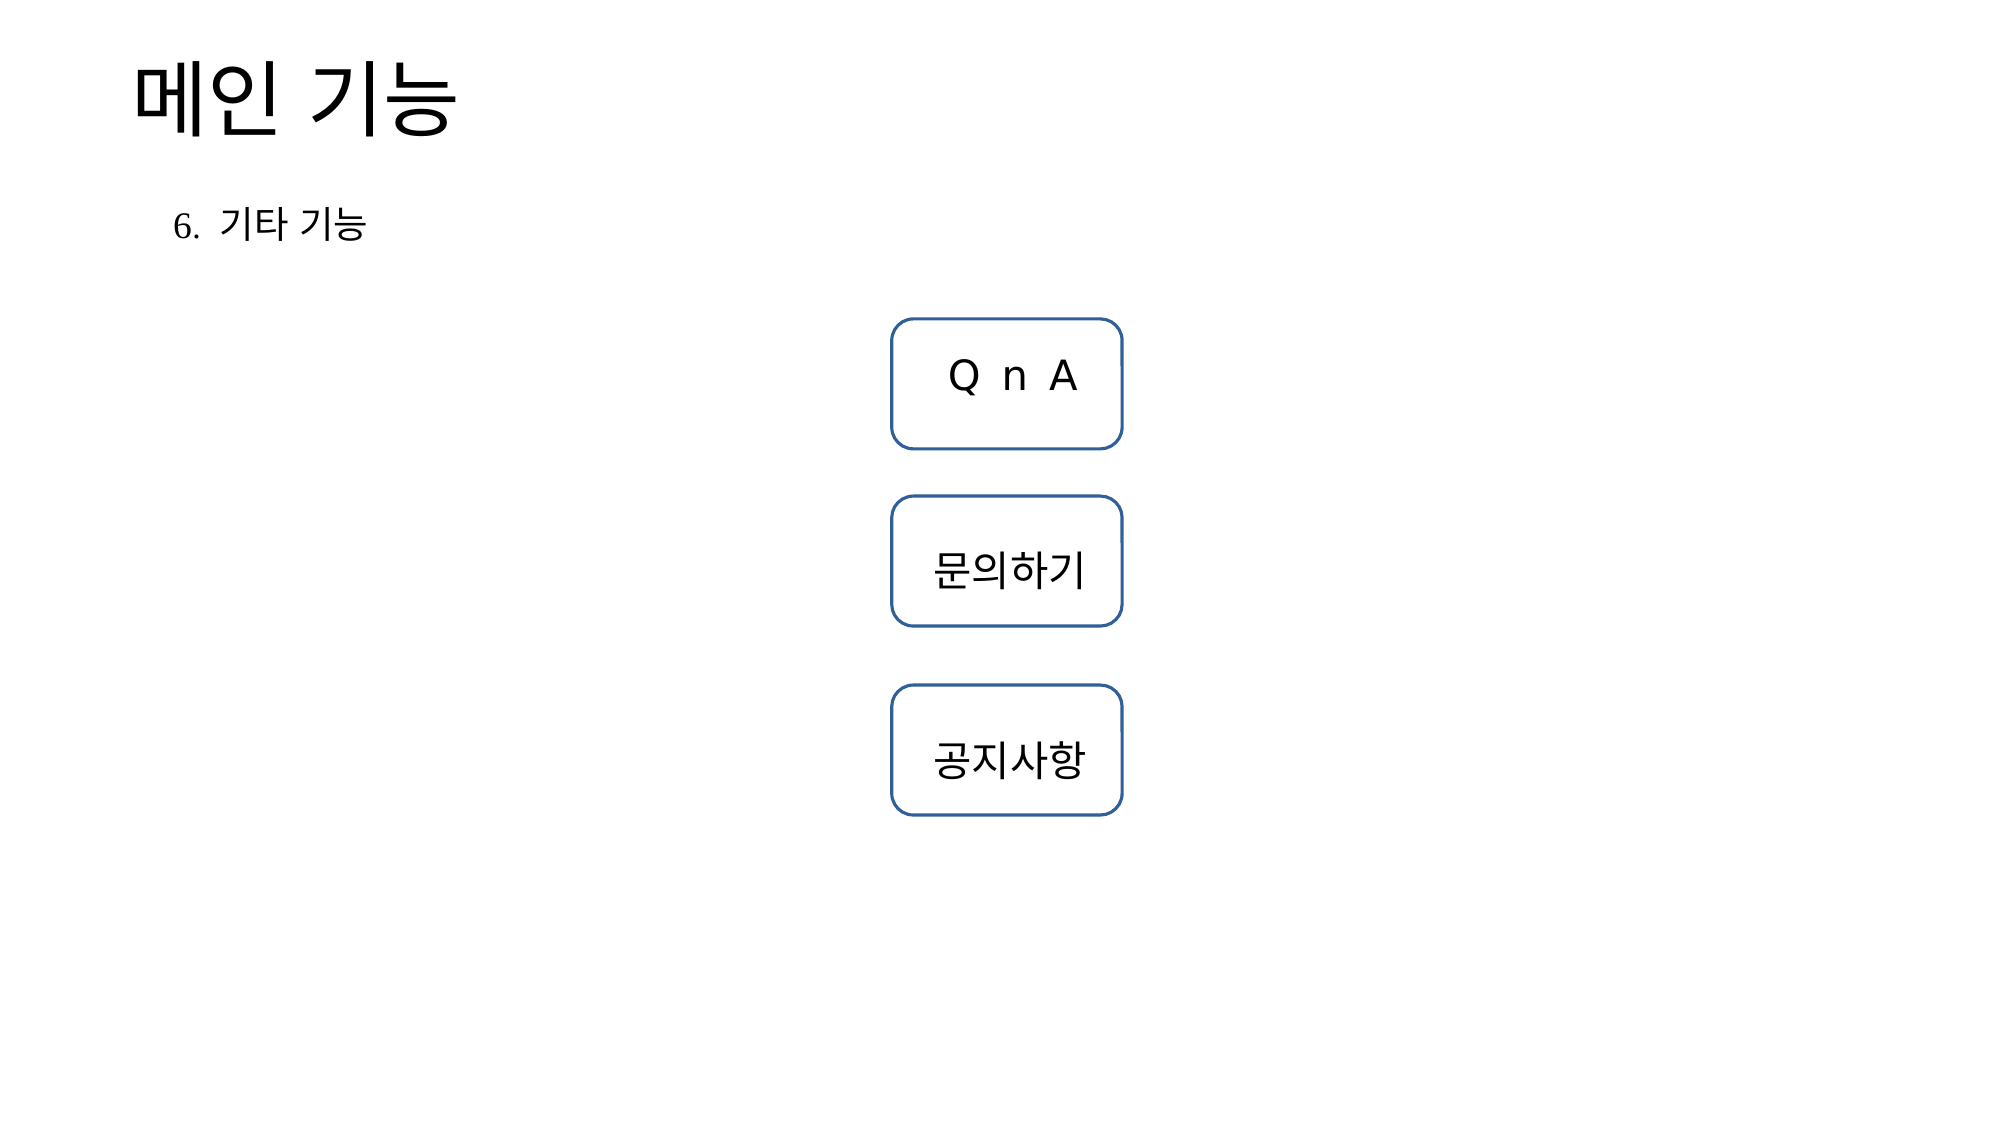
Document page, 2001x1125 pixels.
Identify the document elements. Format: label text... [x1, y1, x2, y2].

title 메인 기능 [99, 0, 492, 188]
text_box [891, 318, 1123, 449]
text_box 6. 기타 기능 [158, 187, 637, 249]
text_box Q n A [933, 354, 1326, 420]
text_box 문의하기 [918, 530, 1312, 596]
text_box [891, 496, 1123, 627]
text_box 공지사항 [918, 720, 1312, 786]
text_box [891, 685, 1123, 816]
